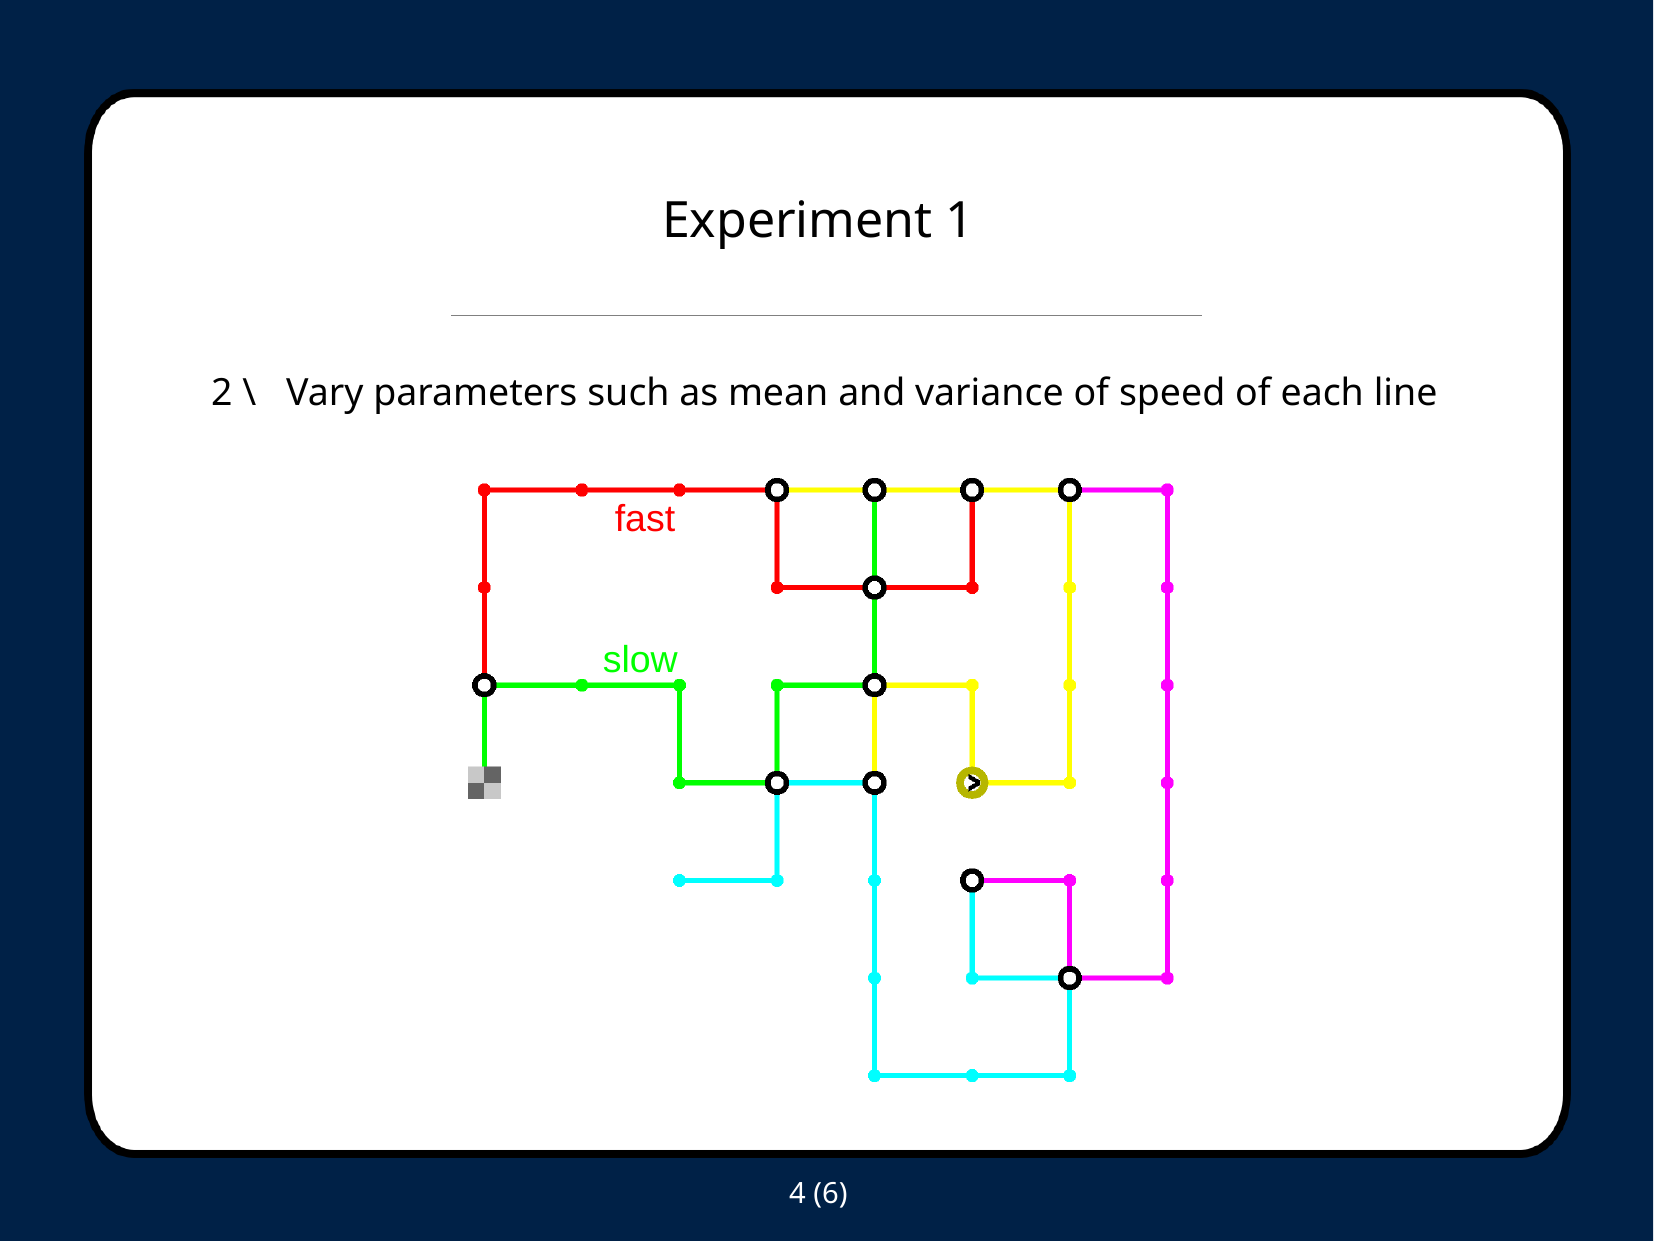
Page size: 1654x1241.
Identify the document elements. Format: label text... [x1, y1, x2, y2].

picture [0, 0, 1654, 1241]
text_box slow [588, 631, 693, 689]
text_box fast [600, 489, 691, 547]
title Experiment 1 [74, 188, 1562, 247]
title 4 (6) [74, 1170, 1562, 1214]
title 2 \ Vary parameters such as mean and variance of speed of each line [90, 369, 1561, 413]
